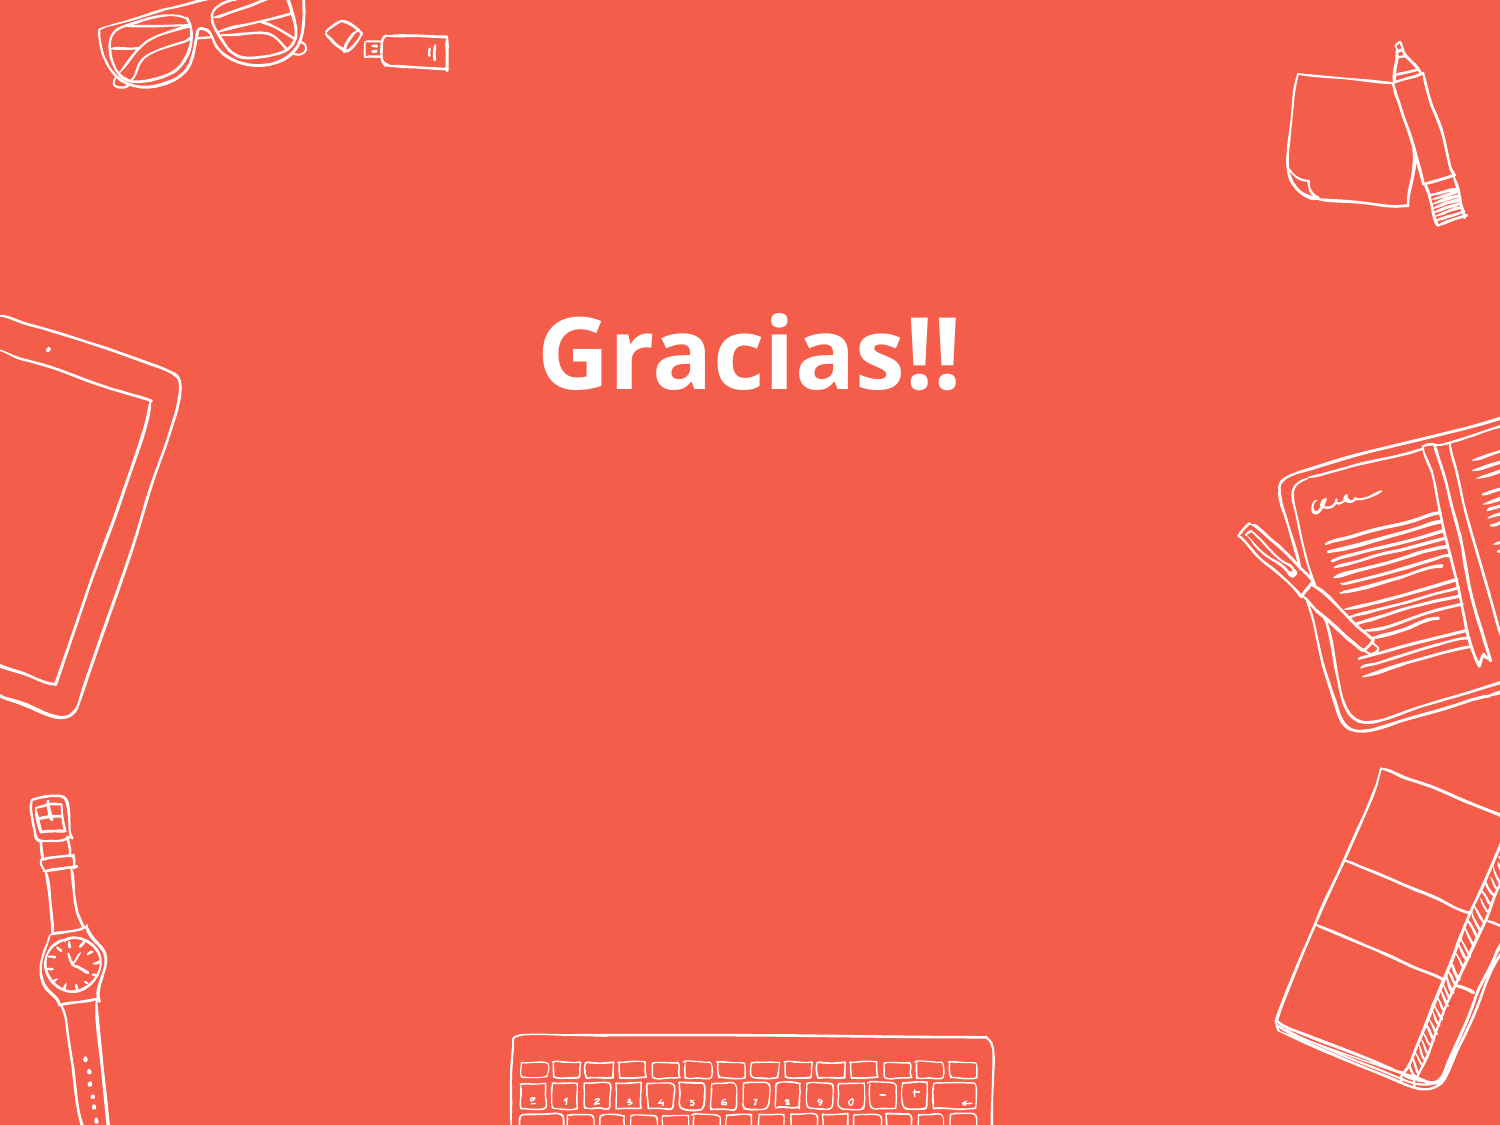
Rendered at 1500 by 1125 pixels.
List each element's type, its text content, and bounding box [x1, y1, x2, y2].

title Gracias!! [281, 243, 1219, 425]
